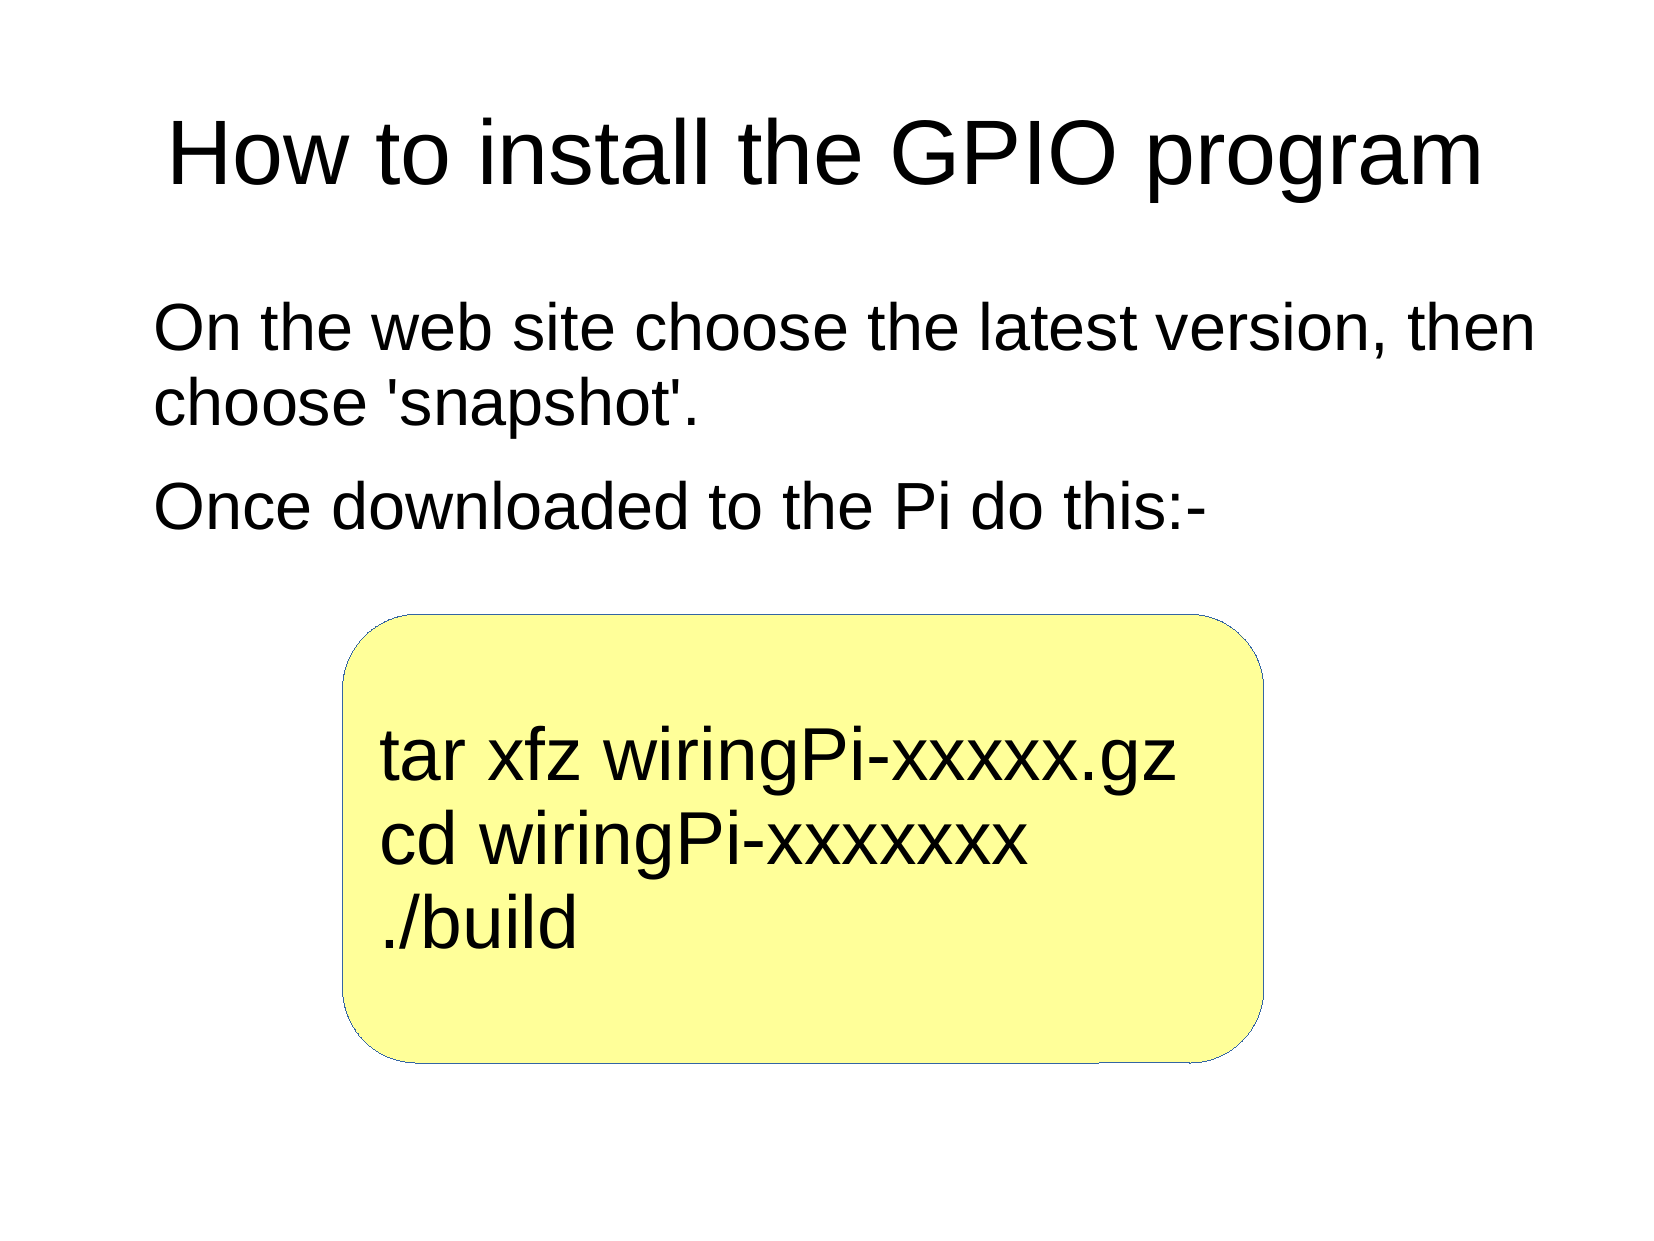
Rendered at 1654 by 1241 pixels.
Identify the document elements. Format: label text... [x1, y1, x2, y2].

list On the web site choose the latest version, then choose 'snapshot'. Once downloaded to the Pi do this:- [82, 290, 1571, 1010]
title How to install the GPIO program [82, 49, 1571, 257]
text_box tar xfz wiringPi-xxxxx.gz cd wiringPi-xxxxxxx ./build [342, 614, 1264, 1064]
